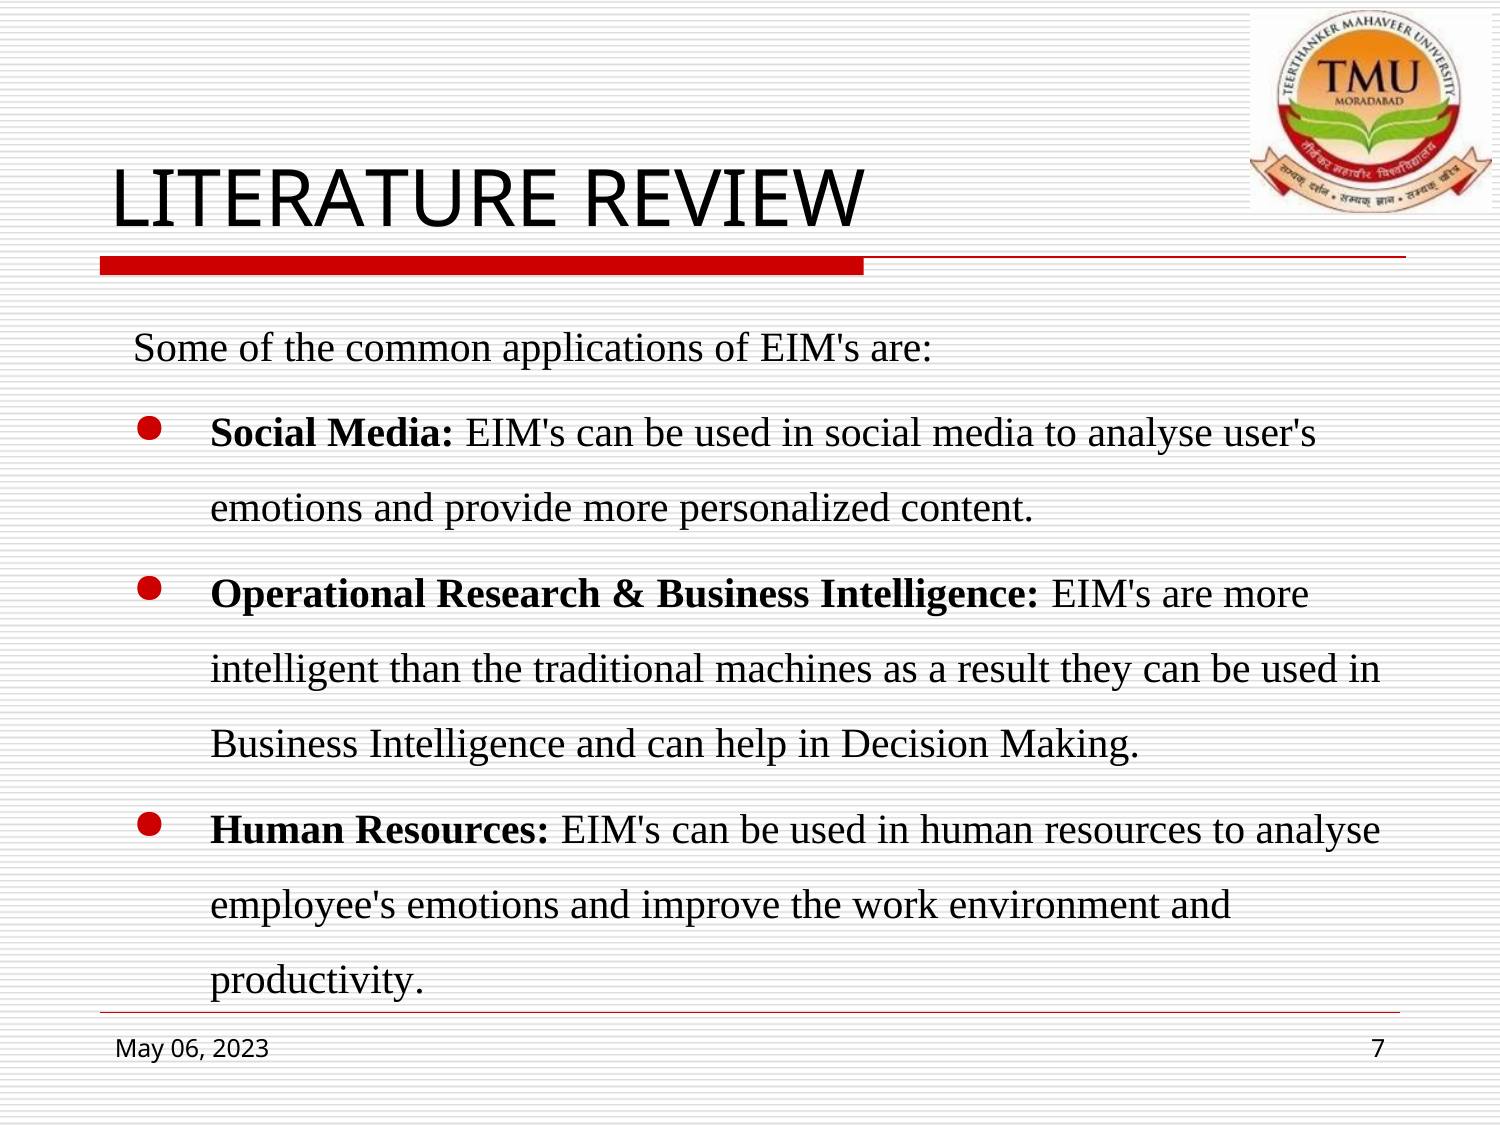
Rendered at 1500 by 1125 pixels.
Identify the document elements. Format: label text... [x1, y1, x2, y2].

picture [0, 0, 1500, 1125]
title LITERATURE REVIEW [94, 50, 1407, 250]
text_box <number> [1074, 1024, 1401, 1103]
text_box May 06, 2023 [99, 1024, 426, 1103]
list Some of the common applications of EIM's are: Social Media: EIM's can be used in social media to analyse user's emotions and provide more personalized content. Operational Research & Business Intelligence: EIM's are more intelligent than the traditional machines as a result they can be used in Business Intelligence and can help in Decision Making. Human Resources: EIM's can be used in human resources to analyse employee's emotions and improve the work environment and productivity. [117, 287, 1426, 1038]
